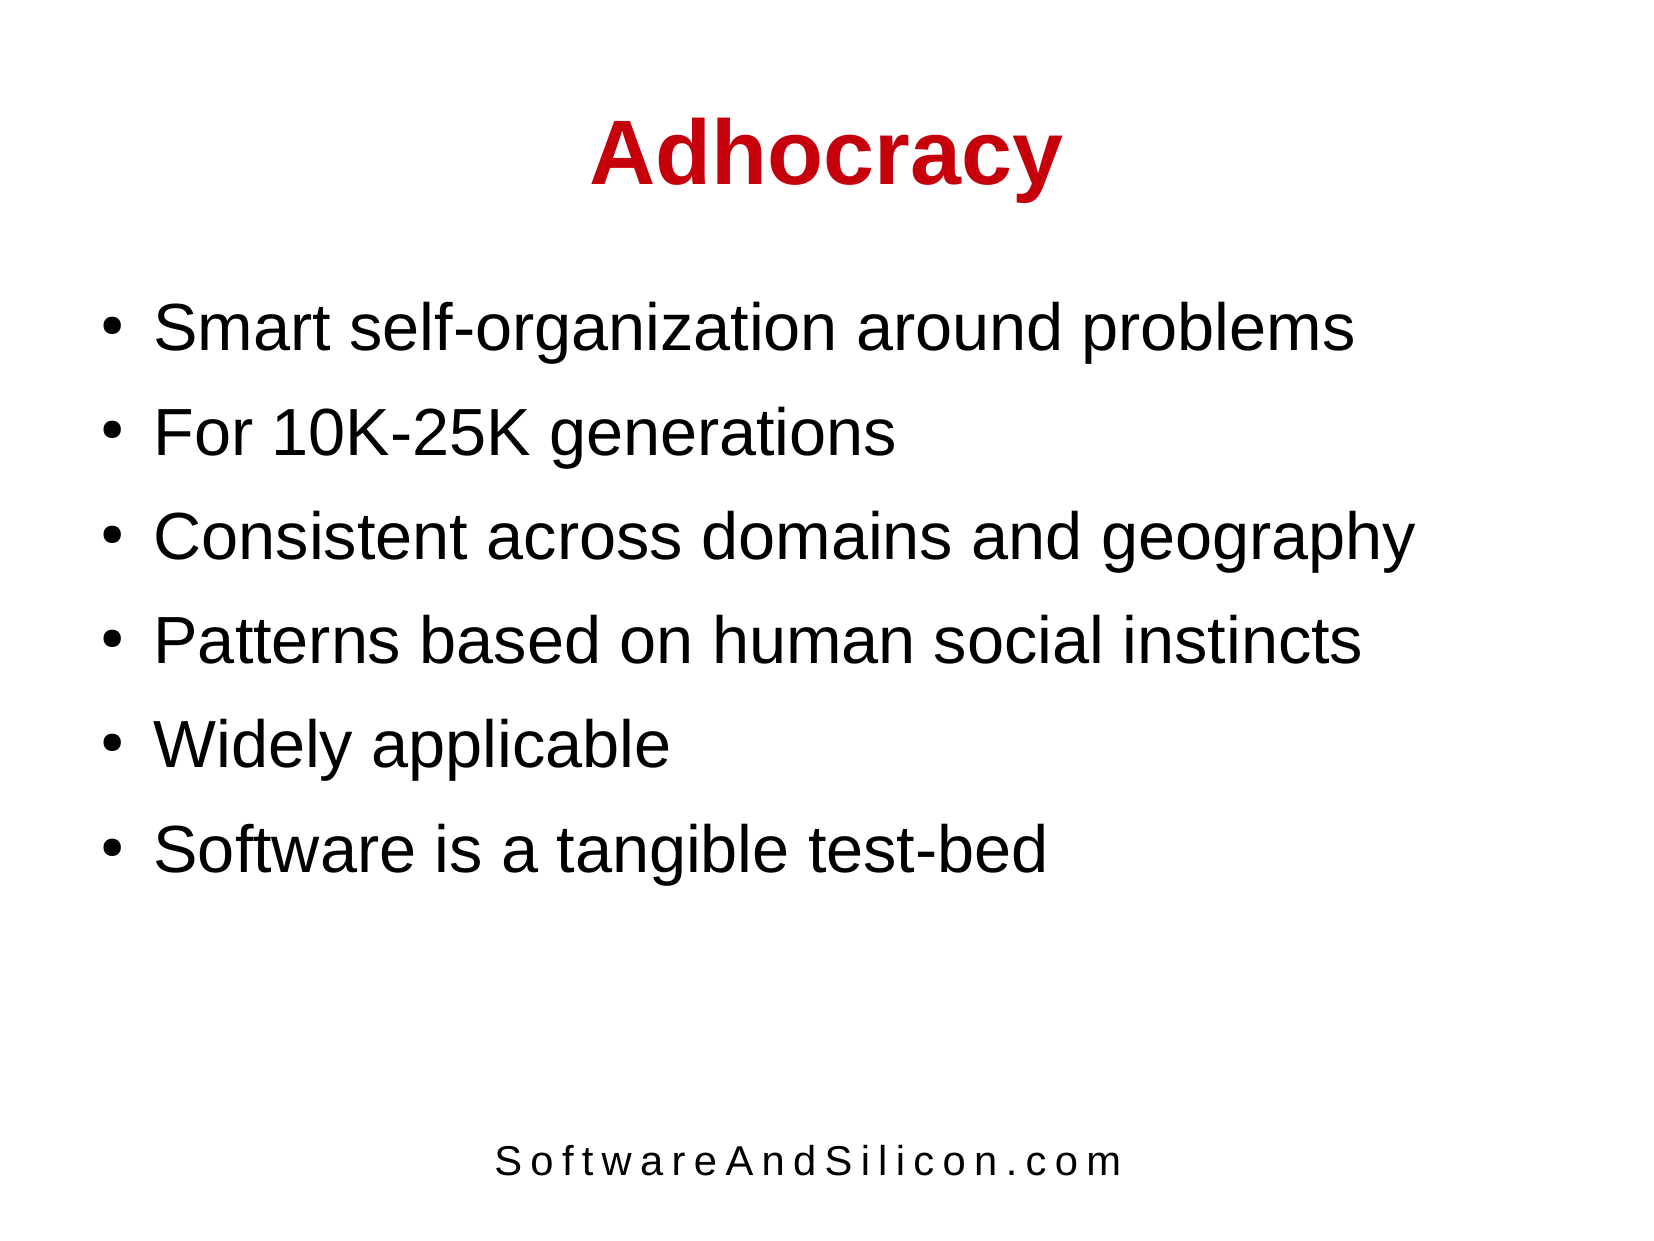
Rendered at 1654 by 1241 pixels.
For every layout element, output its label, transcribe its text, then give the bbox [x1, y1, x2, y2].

list Smart self-organization around problems For 10K-25K generations Consistent across domains and geography Patterns based on human social instincts Widely applicable Software is a tangible test-bed [82, 290, 1571, 1094]
title Adhocracy [82, 49, 1571, 257]
